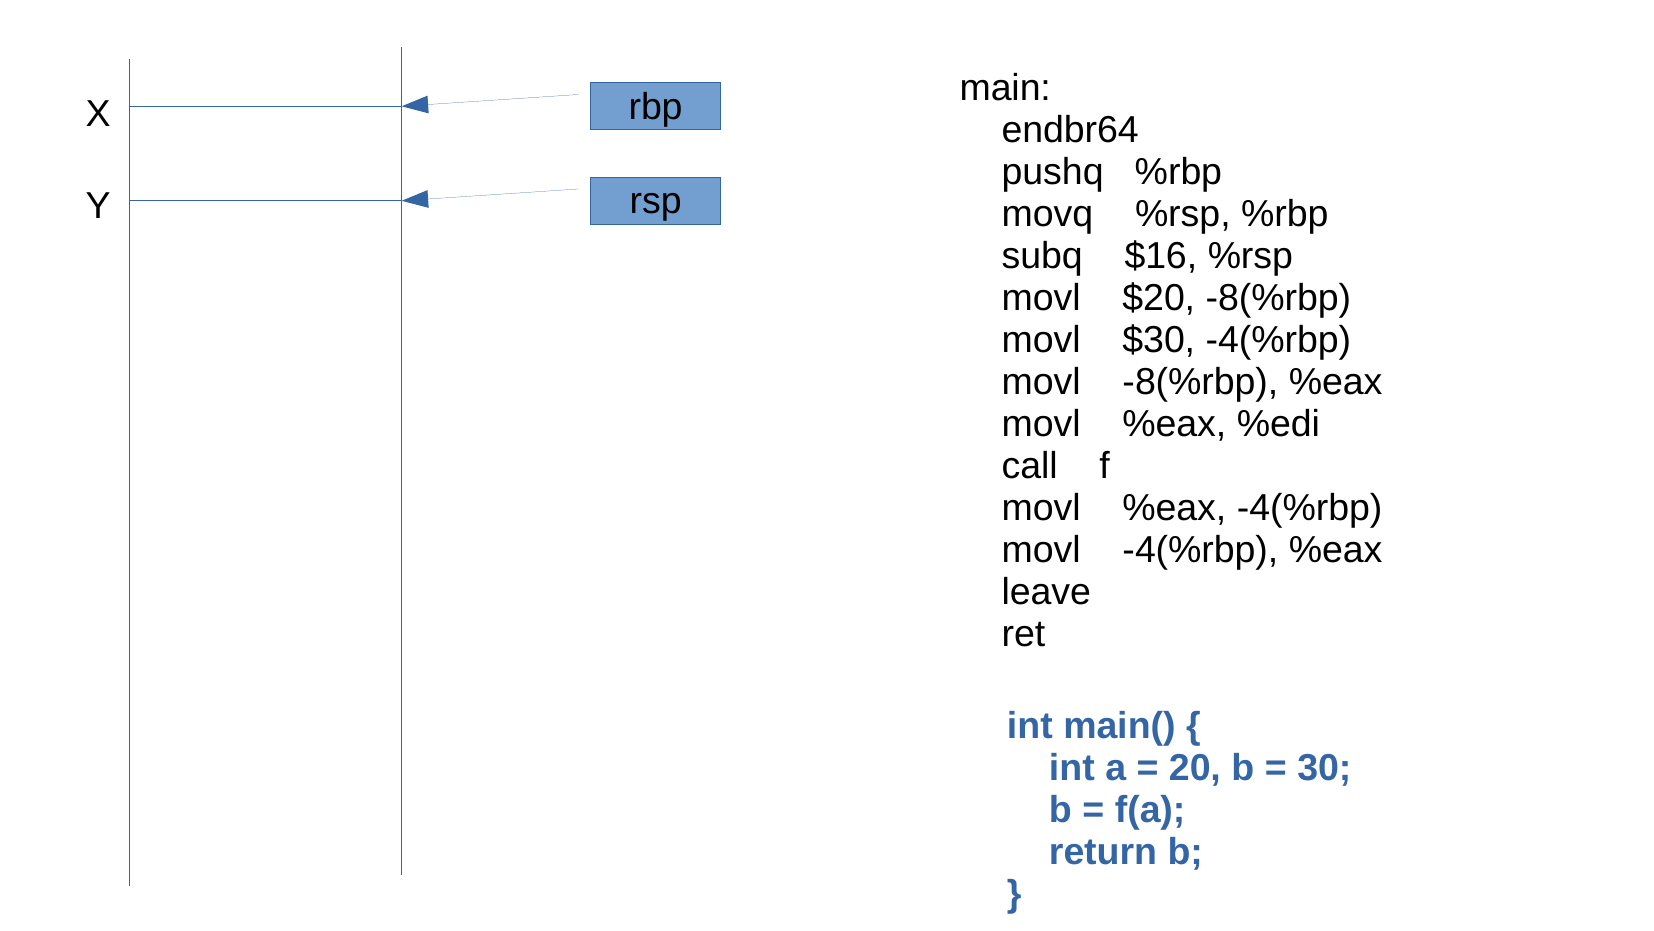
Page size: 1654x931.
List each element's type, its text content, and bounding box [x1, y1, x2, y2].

text_box int main() { int a = 20, b = 30; b = f(a); return b; } [992, 696, 1446, 922]
text_box rbp [590, 82, 721, 130]
text_box Y [70, 177, 189, 234]
text_box rsp [590, 177, 721, 225]
text_box main: endbr64 pushq %rbp movq %rsp, %rbp subq $16, %rsp movl $20, -8(%rbp) movl $30, -4(%rbp) movl -8(%rbp), %eax movl %eax, %edi call f movl %eax, -4(%rbp) movl -4(%rbp), %eax leave ret [944, 59, 1607, 662]
text_box X [70, 84, 189, 142]
